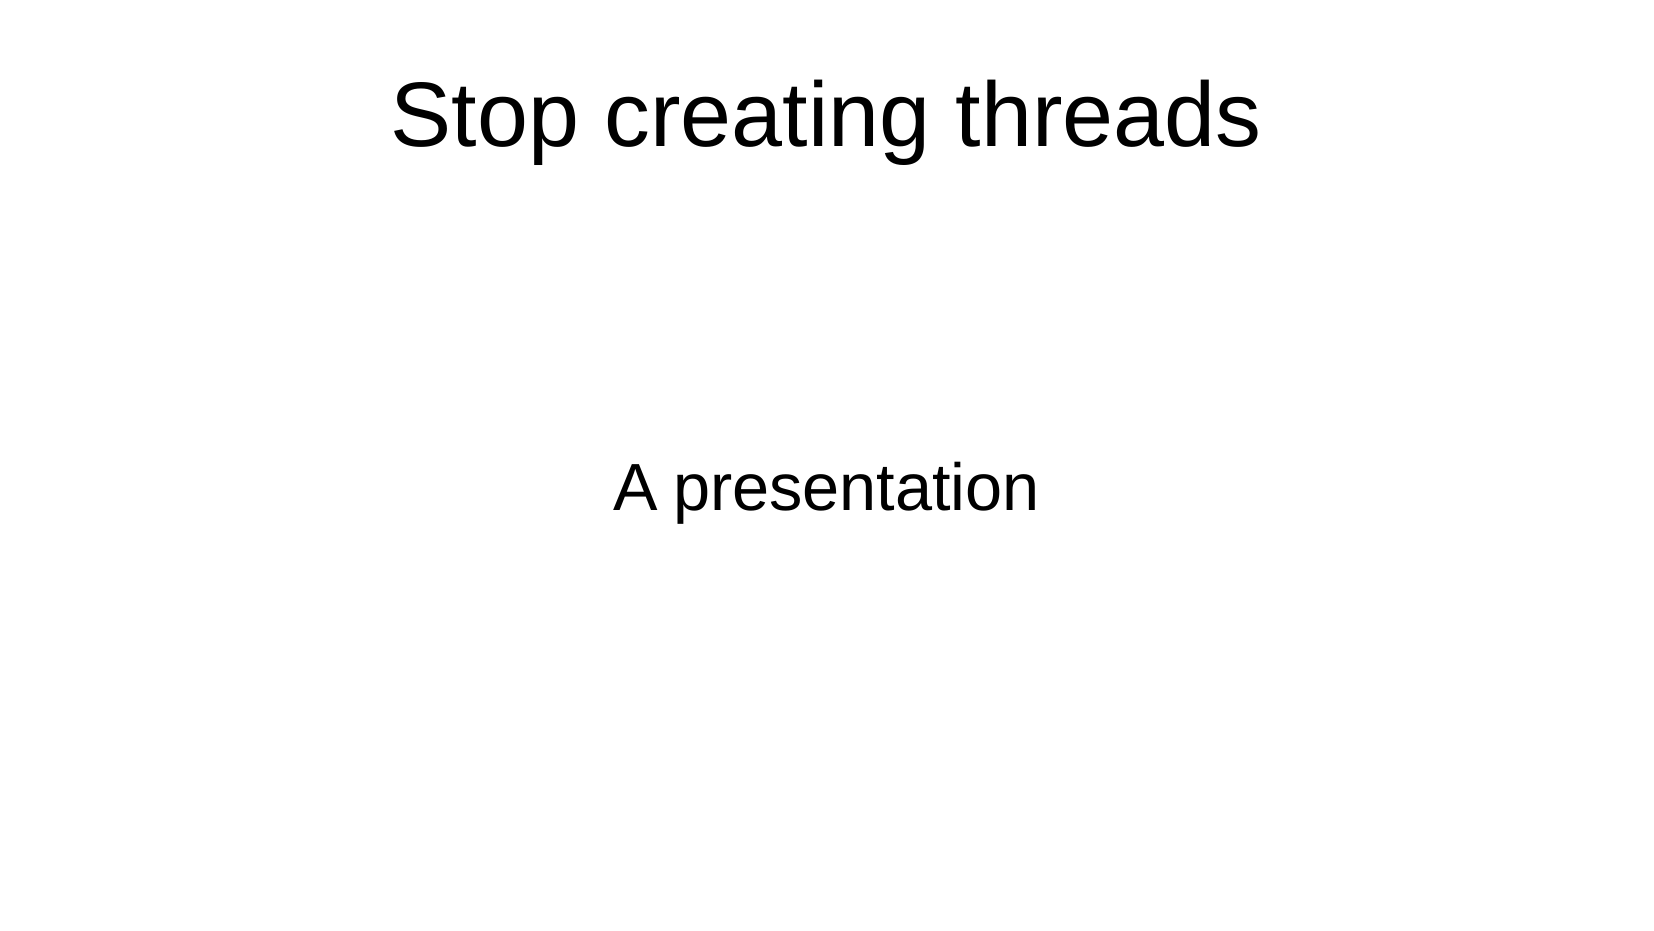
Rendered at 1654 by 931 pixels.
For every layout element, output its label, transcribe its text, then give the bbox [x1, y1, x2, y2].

subtitle A presentation [82, 217, 1571, 758]
title Stop creating threads [82, 37, 1571, 193]
